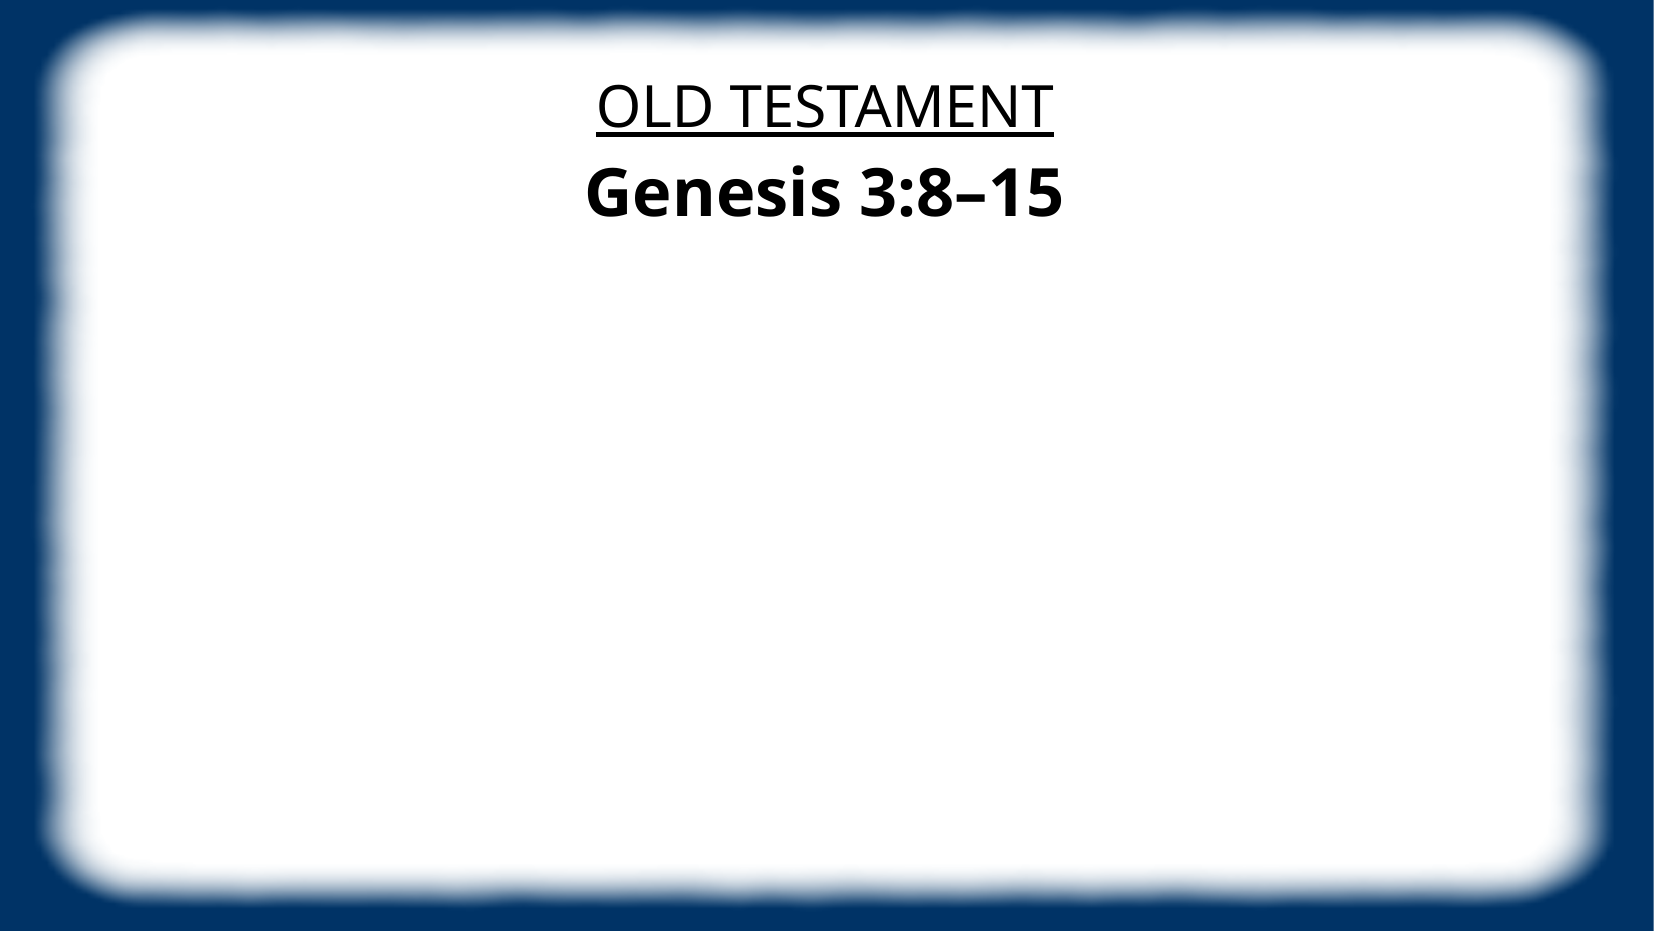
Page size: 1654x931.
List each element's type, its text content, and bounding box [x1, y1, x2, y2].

text_box OLD TESTAMENT Genesis 3:8–15 [105, 58, 1546, 239]
picture [0, 0, 1654, 931]
